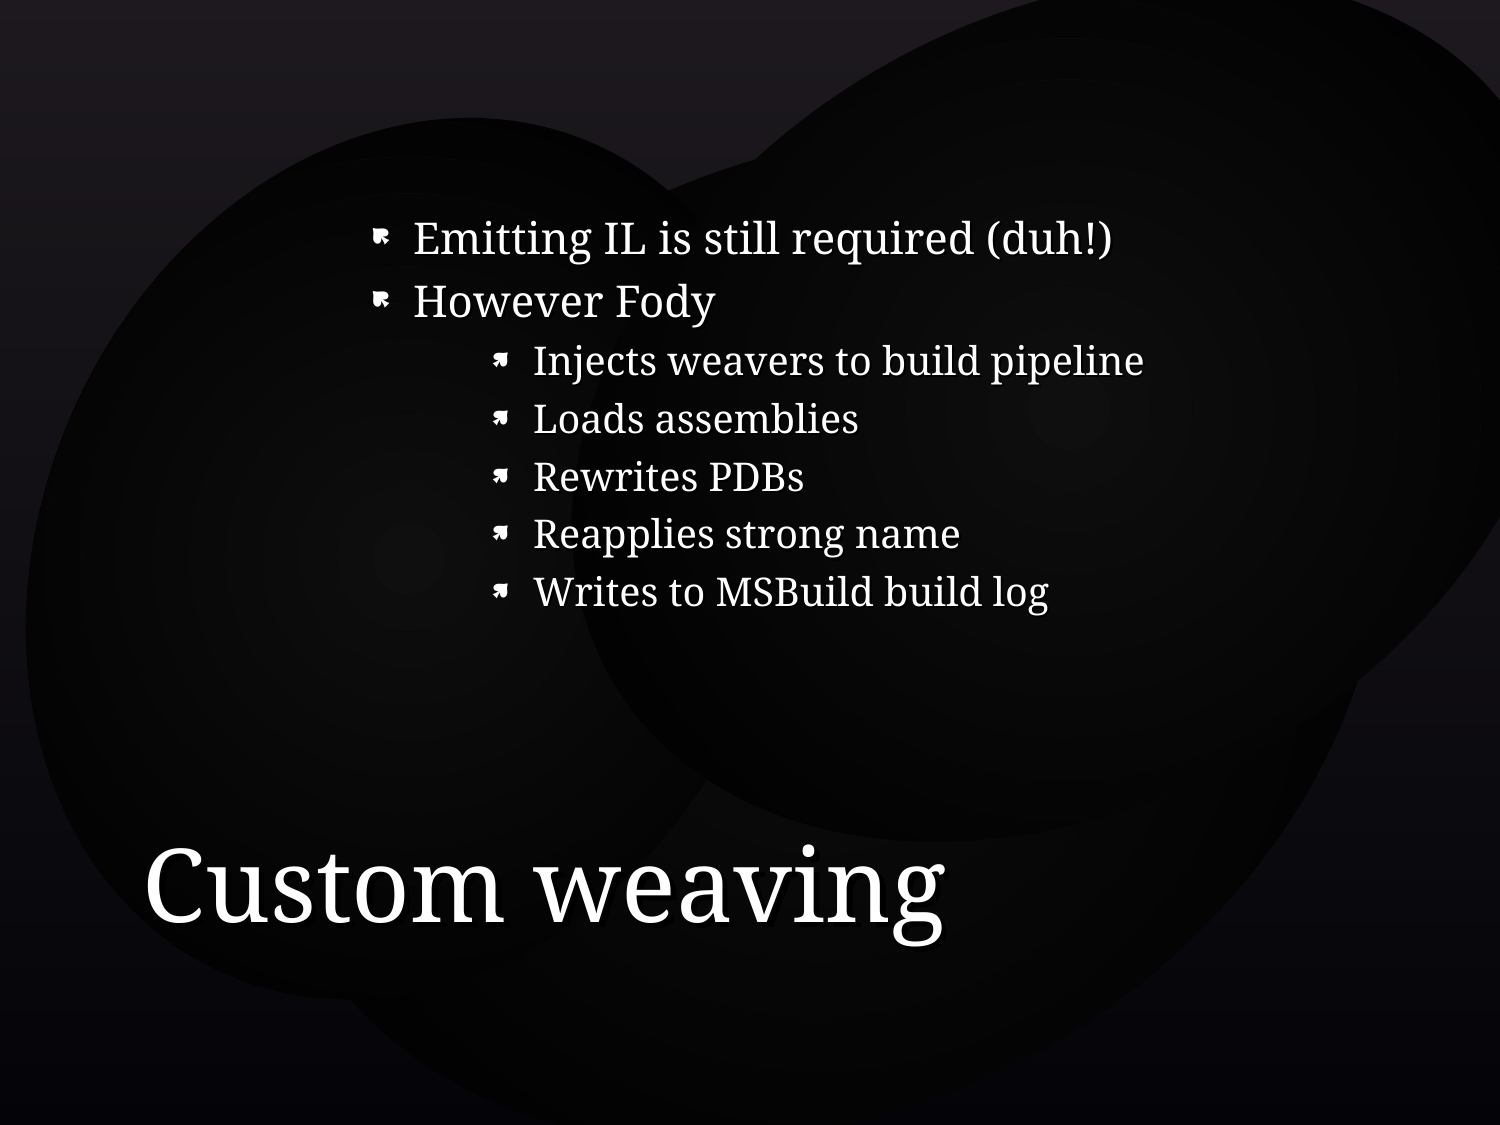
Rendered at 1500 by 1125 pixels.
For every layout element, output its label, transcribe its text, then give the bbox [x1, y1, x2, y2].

list Emitting IL is still required (duh!) However Fody Injects weavers to build pipeline Loads assemblies Rewrites PDBs Reapplies strong name Writes to MSBuild build log [350, 112, 1351, 713]
title Custom weaving [127, 800, 1366, 951]
